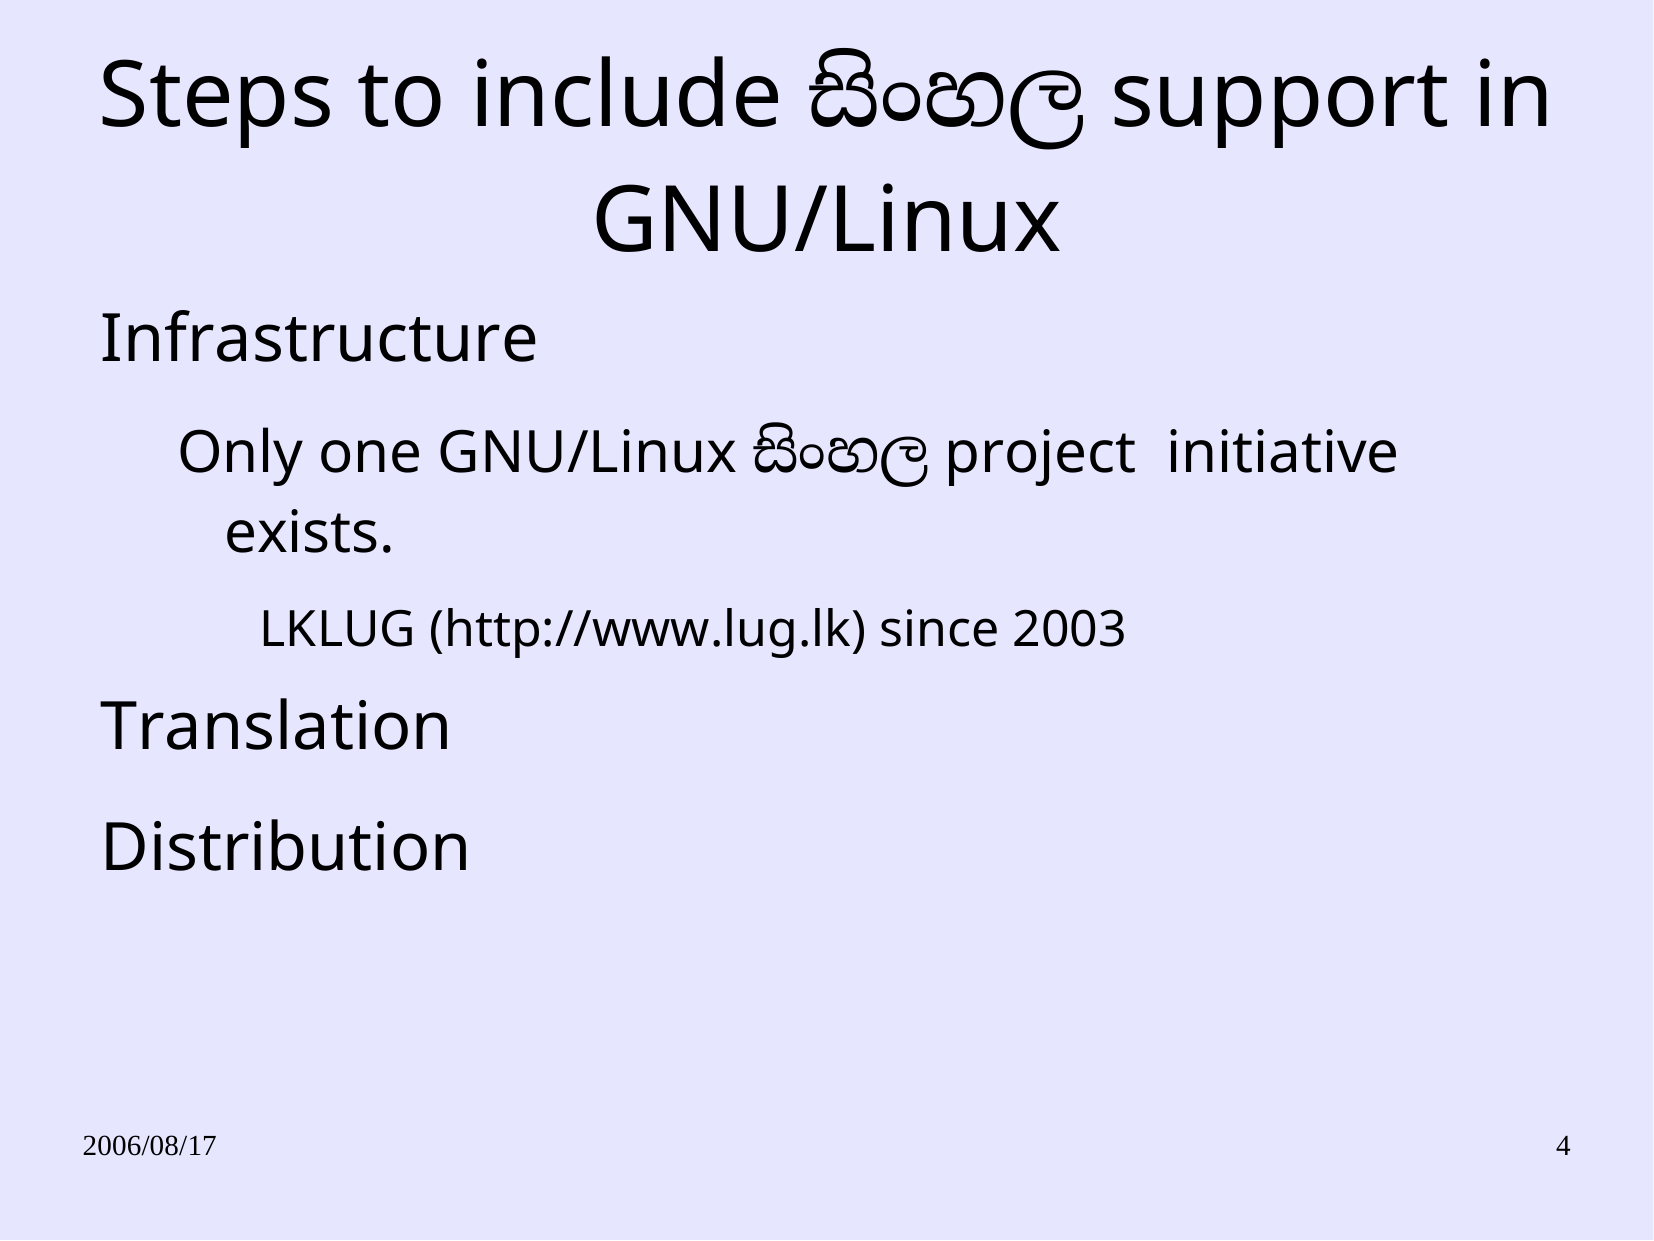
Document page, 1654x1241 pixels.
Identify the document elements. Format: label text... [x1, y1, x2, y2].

title Steps to include සිංහල support in GNU/Linux [82, 45, 1571, 261]
list Infrastructure Only one GNU/Linux සිංහල project initiative exists. LKLUG (http://www.lug.lk) since 2003 Translation Distribution [82, 290, 1571, 1109]
